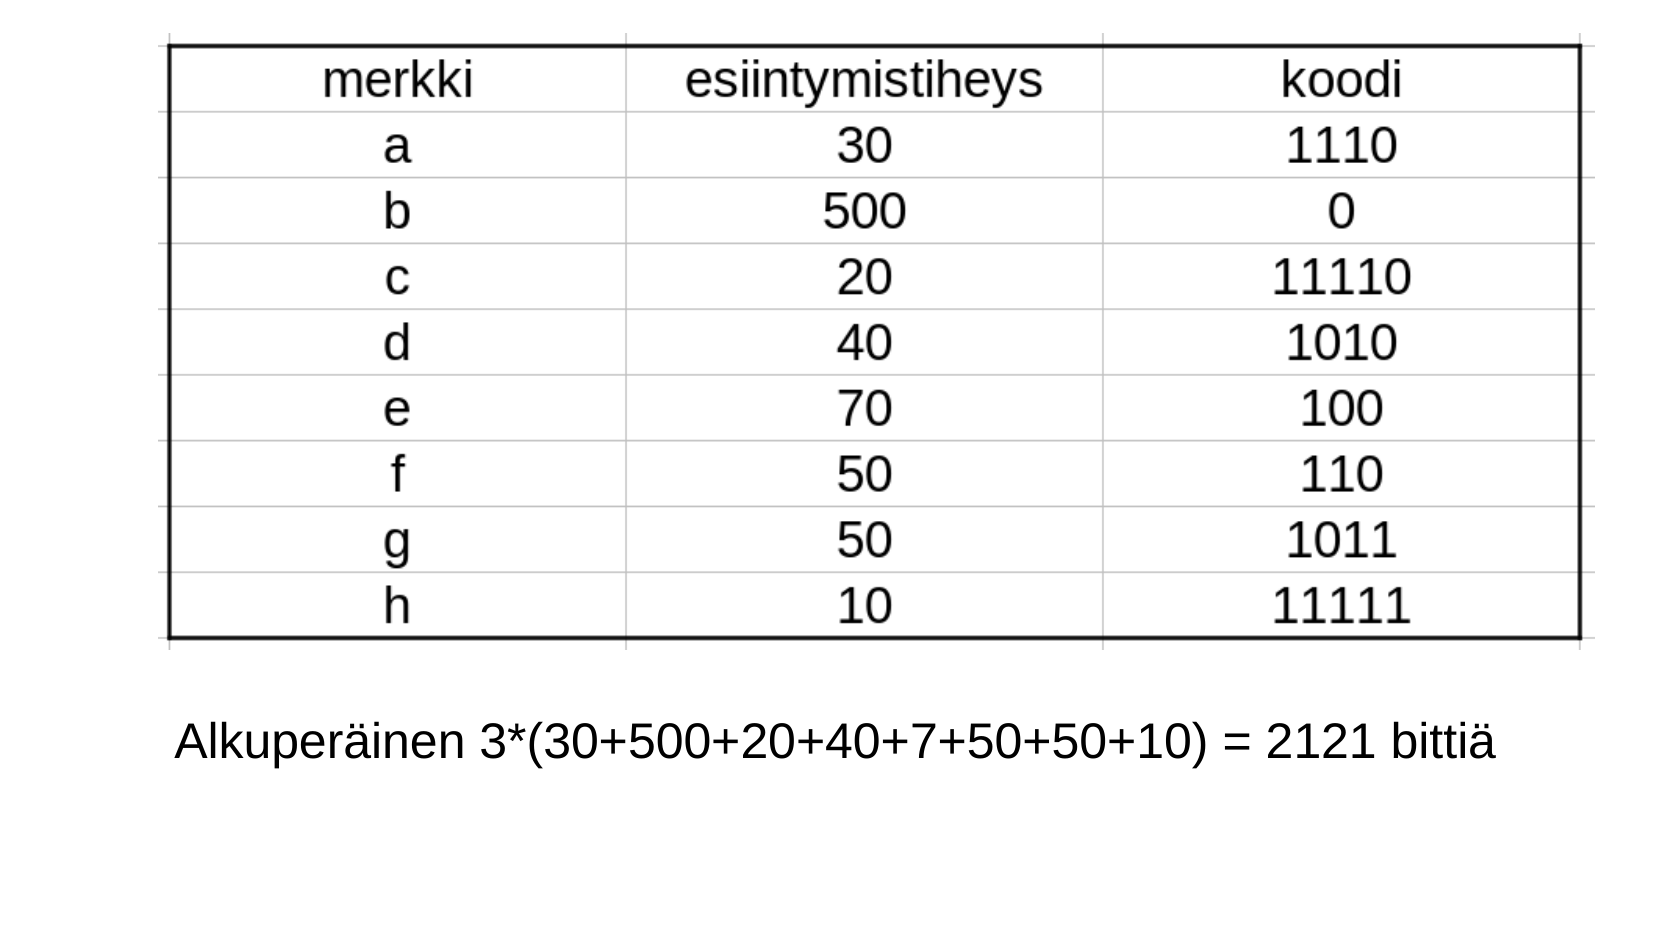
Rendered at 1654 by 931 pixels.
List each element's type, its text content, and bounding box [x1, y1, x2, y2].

text_box Alkuperäinen 3*(30+500+20+40+7+50+50+10) = 2121 bittiä [23, 706, 1648, 798]
picture [158, 33, 1595, 650]
